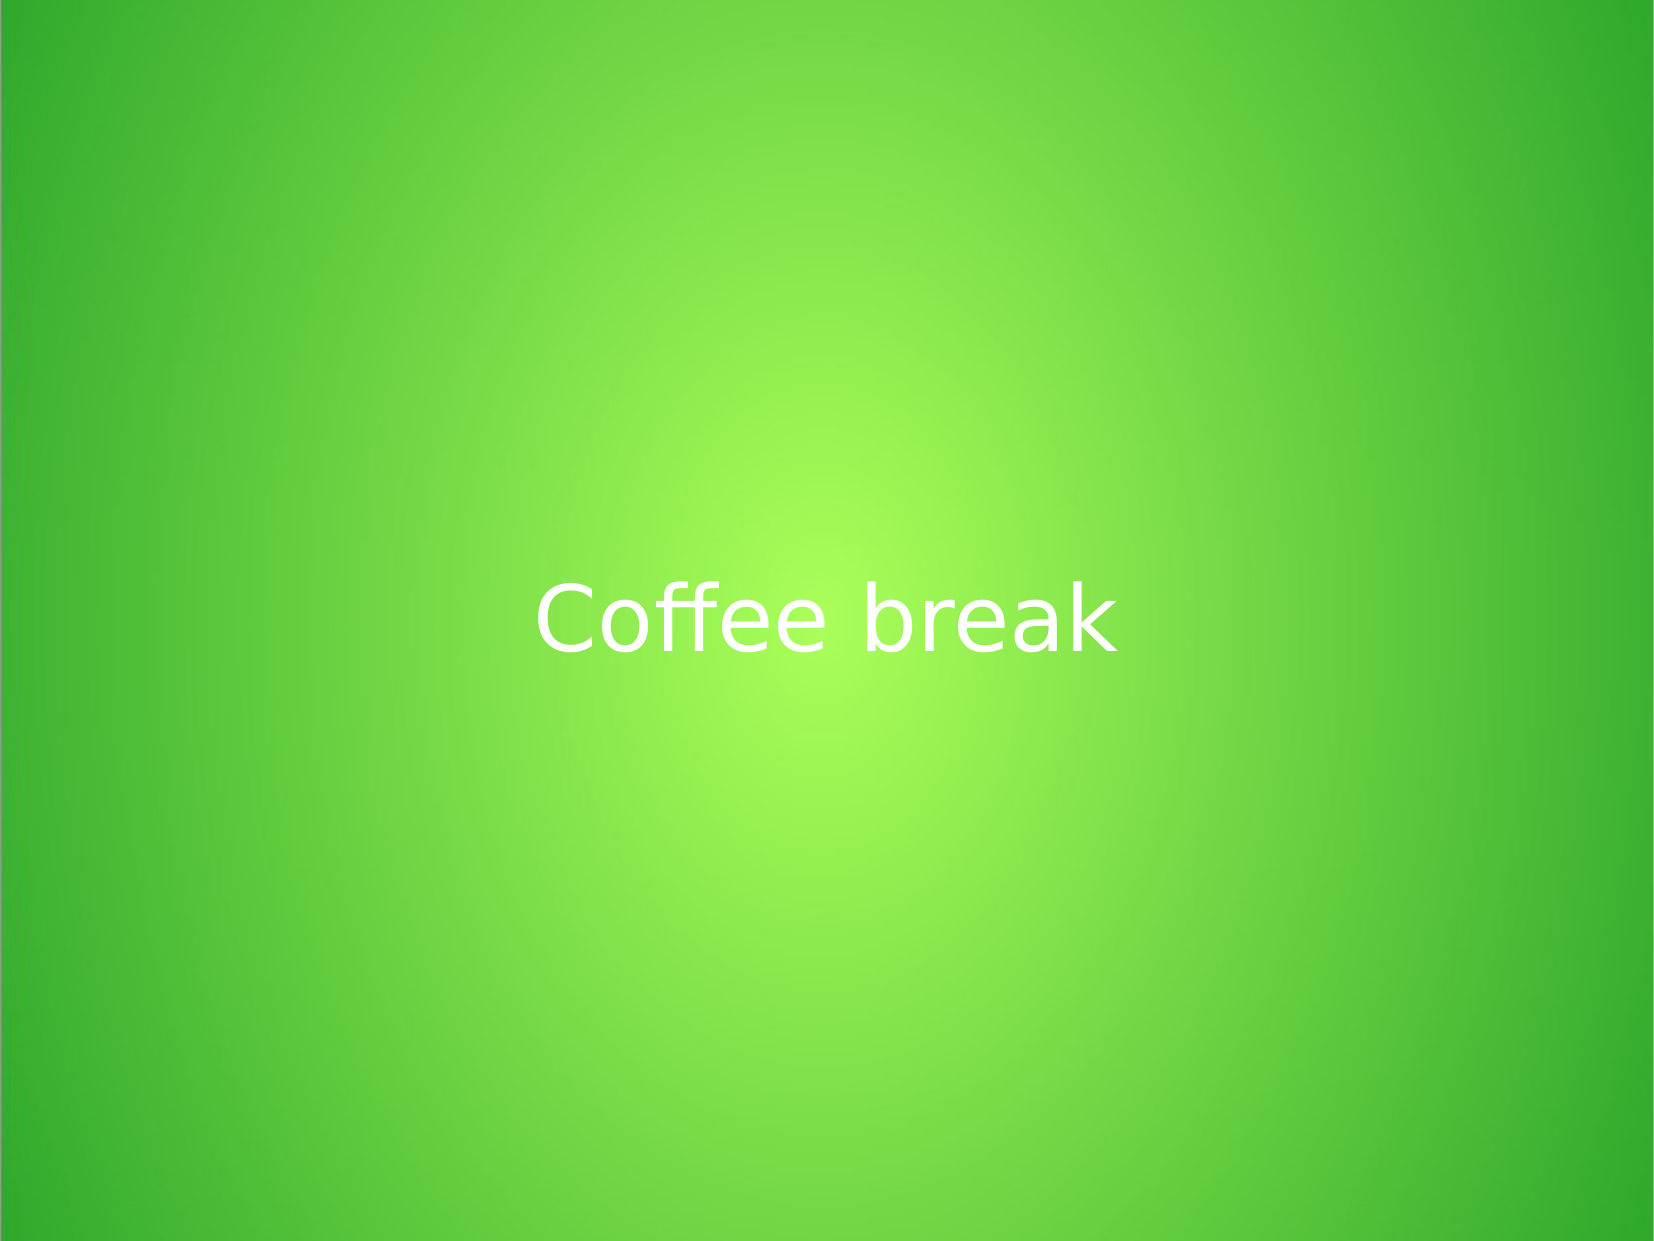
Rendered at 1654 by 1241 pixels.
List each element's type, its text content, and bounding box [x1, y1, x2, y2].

picture [0, 0, 1654, 1241]
title Coffee break [82, 516, 1571, 724]
